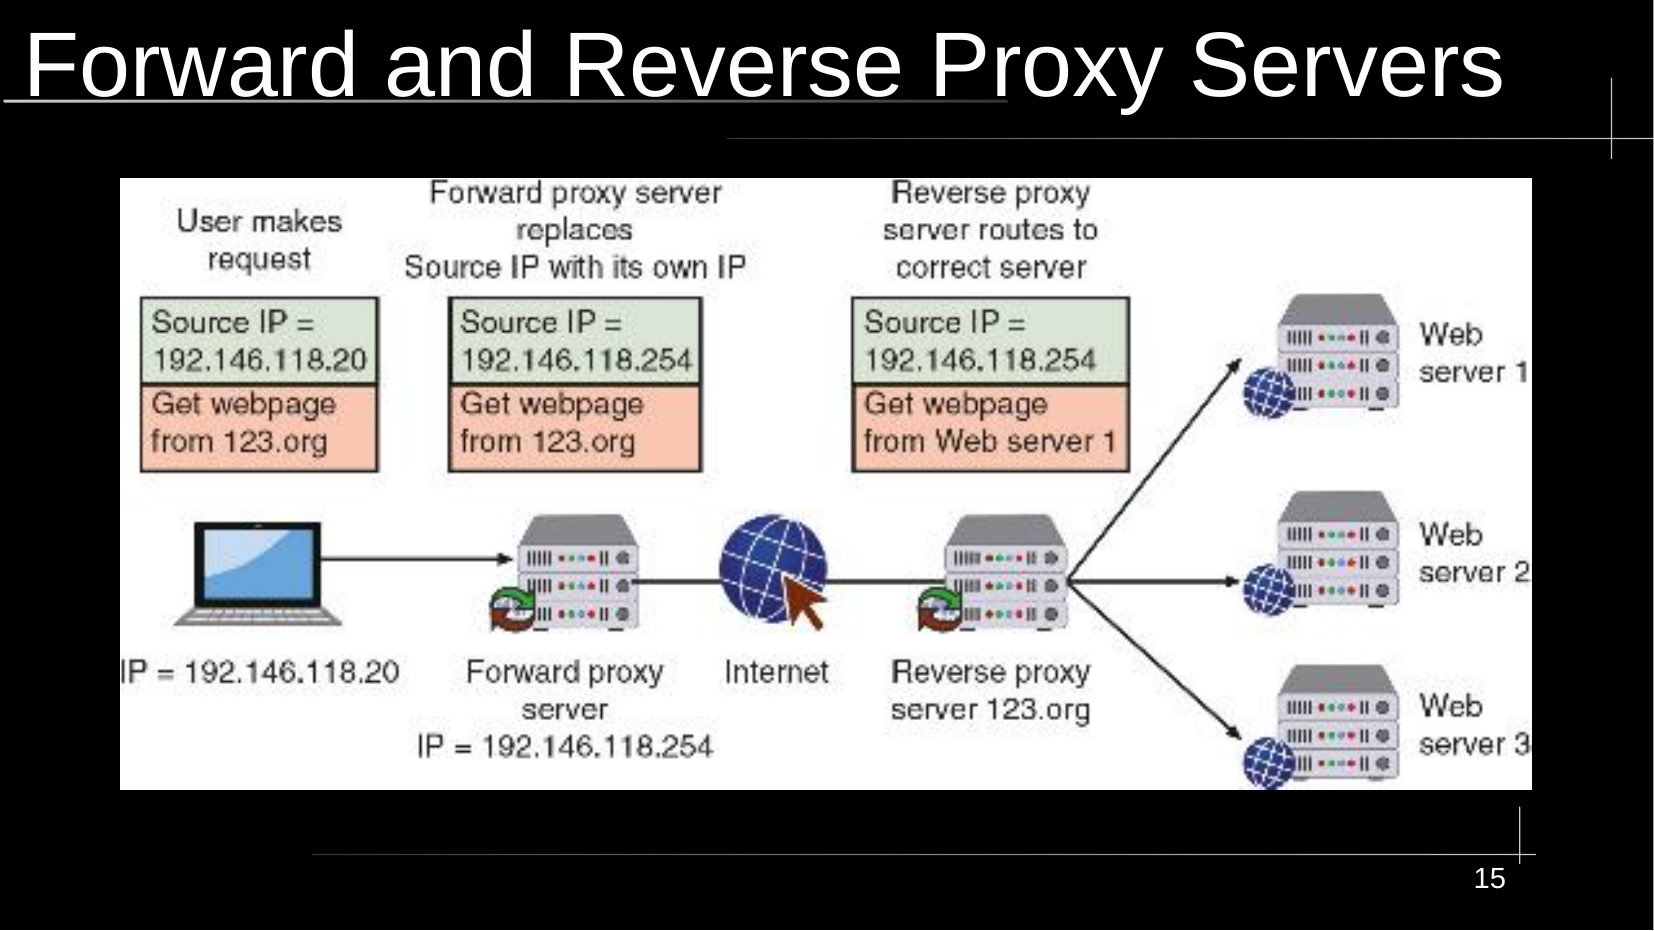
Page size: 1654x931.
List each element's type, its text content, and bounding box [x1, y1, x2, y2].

title Forward and Reverse Proxy Servers [23, 11, 1589, 119]
picture [120, 178, 1532, 790]
